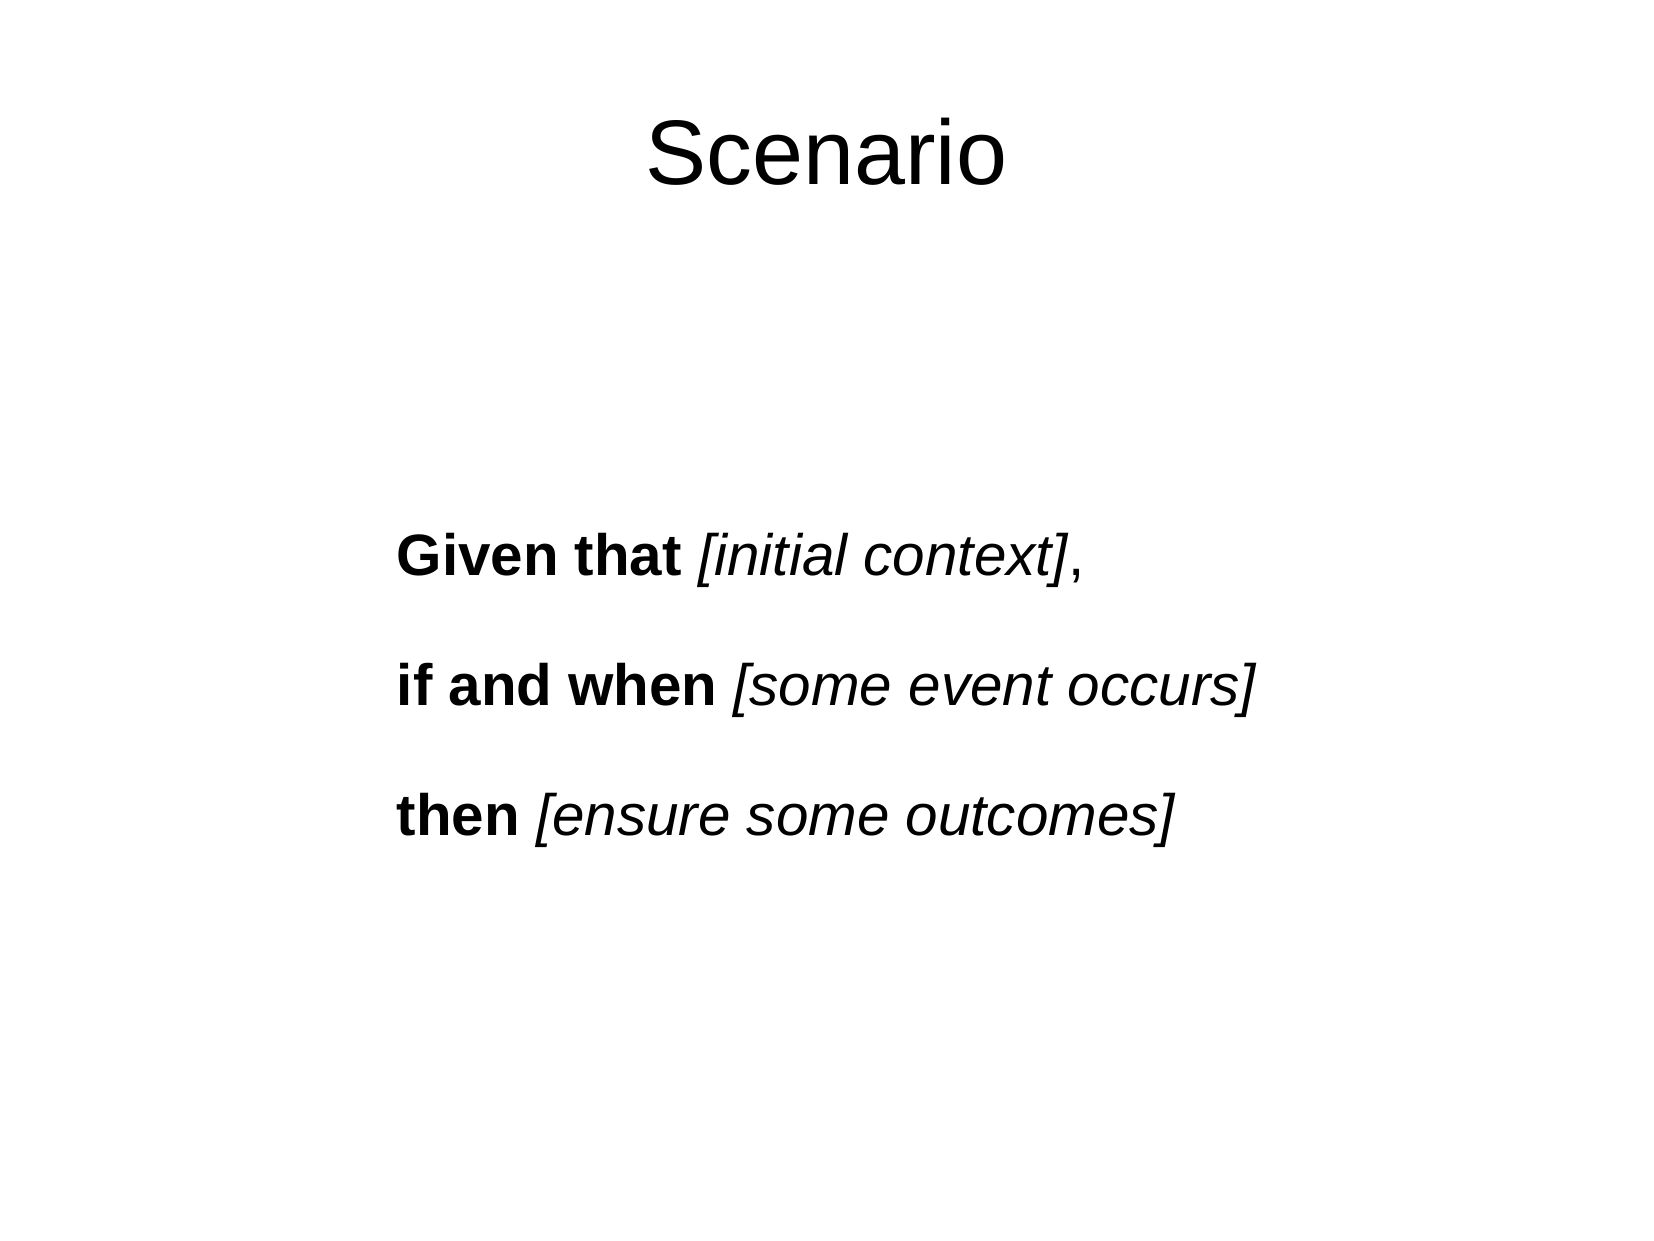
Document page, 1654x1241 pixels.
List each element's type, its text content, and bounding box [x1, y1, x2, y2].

text_box Given that [initial context], if and when [some event occurs] then [ensure some outcomes] [382, 450, 1272, 791]
title Scenario [82, 49, 1571, 257]
